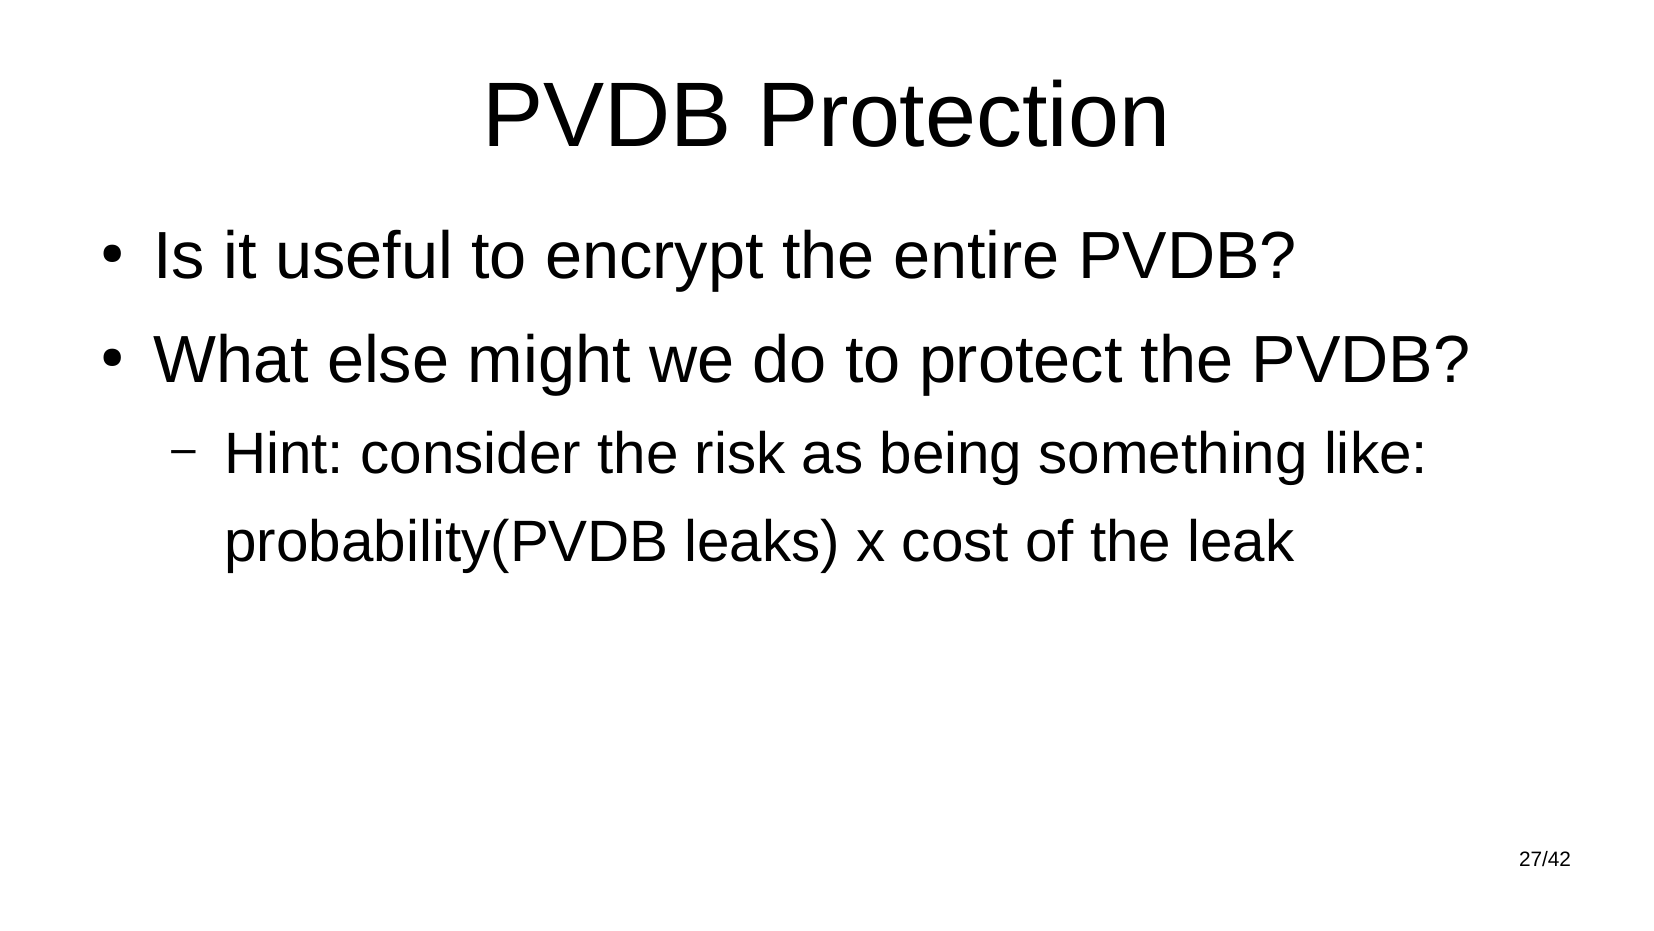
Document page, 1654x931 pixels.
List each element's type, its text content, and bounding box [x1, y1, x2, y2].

list Is it useful to encrypt the entire PVDB? What else might we do to protect the PVDB? Hint: consider the risk as being something like: probability(PVDB leaks) x cost of the leak [82, 217, 1571, 758]
title PVDB Protection [82, 37, 1571, 193]
